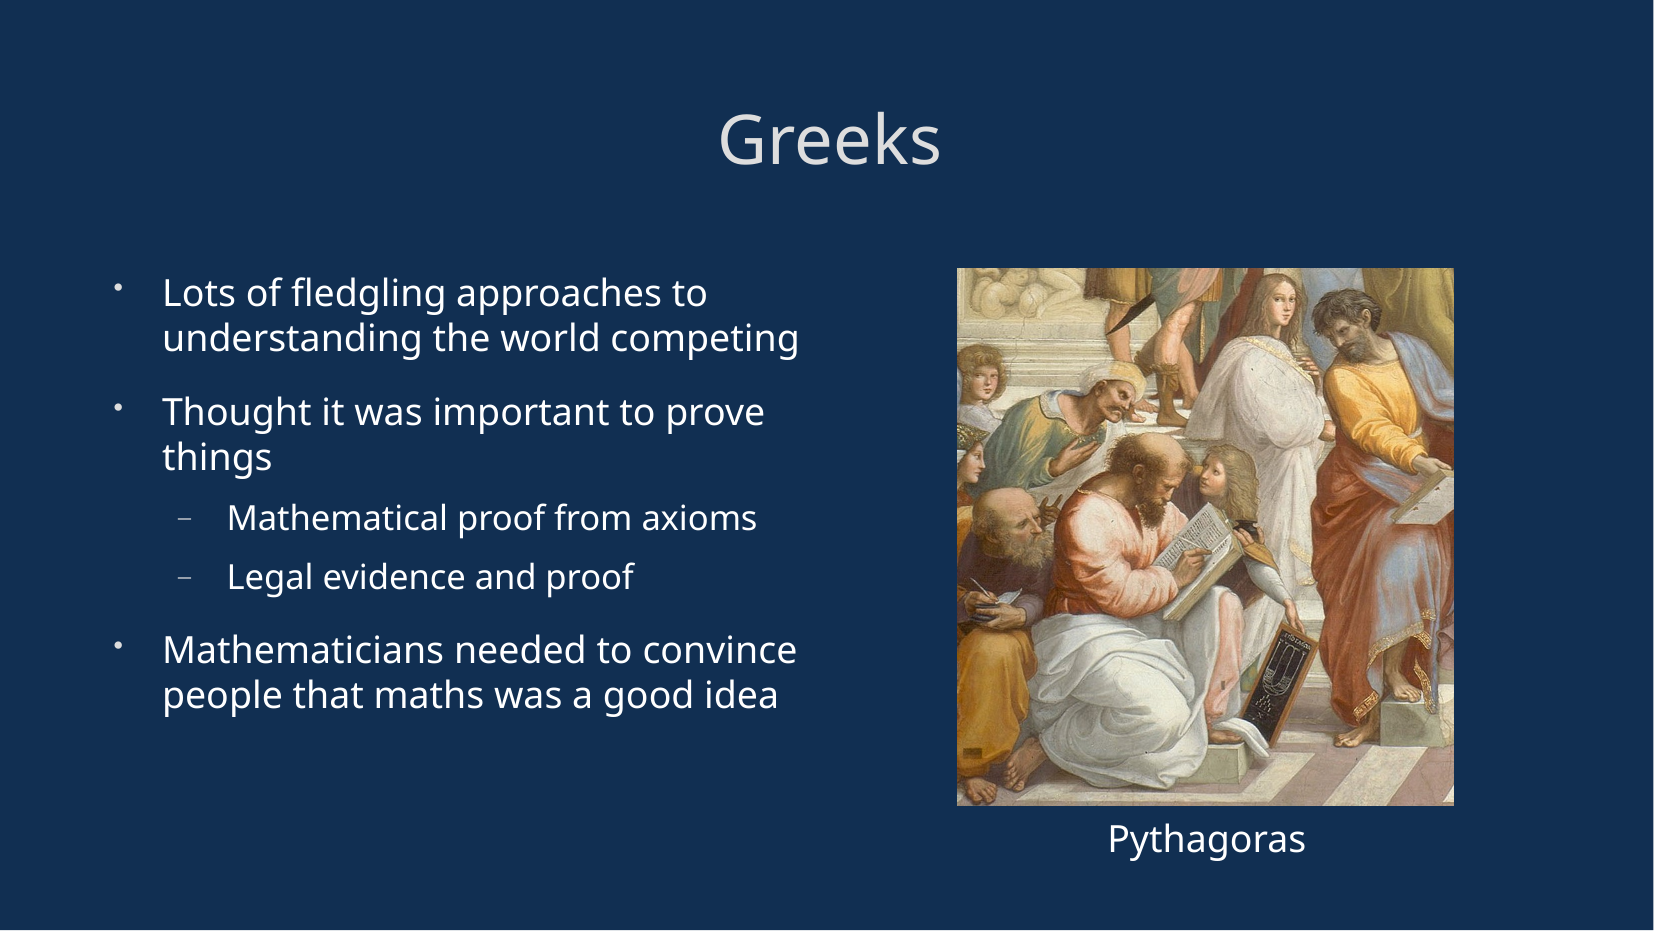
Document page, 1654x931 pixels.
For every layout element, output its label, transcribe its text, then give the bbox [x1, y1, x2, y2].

title Greeks [97, 56, 1563, 220]
text_box Pythagoras [1092, 805, 1308, 866]
picture [957, 268, 1454, 806]
list Lots of fledgling approaches to understanding the world competing Thought it was important to prove things Mathematical proof from axioms Legal evidence and proof Mathematicians needed to convince people that maths was a good idea [97, 268, 813, 806]
